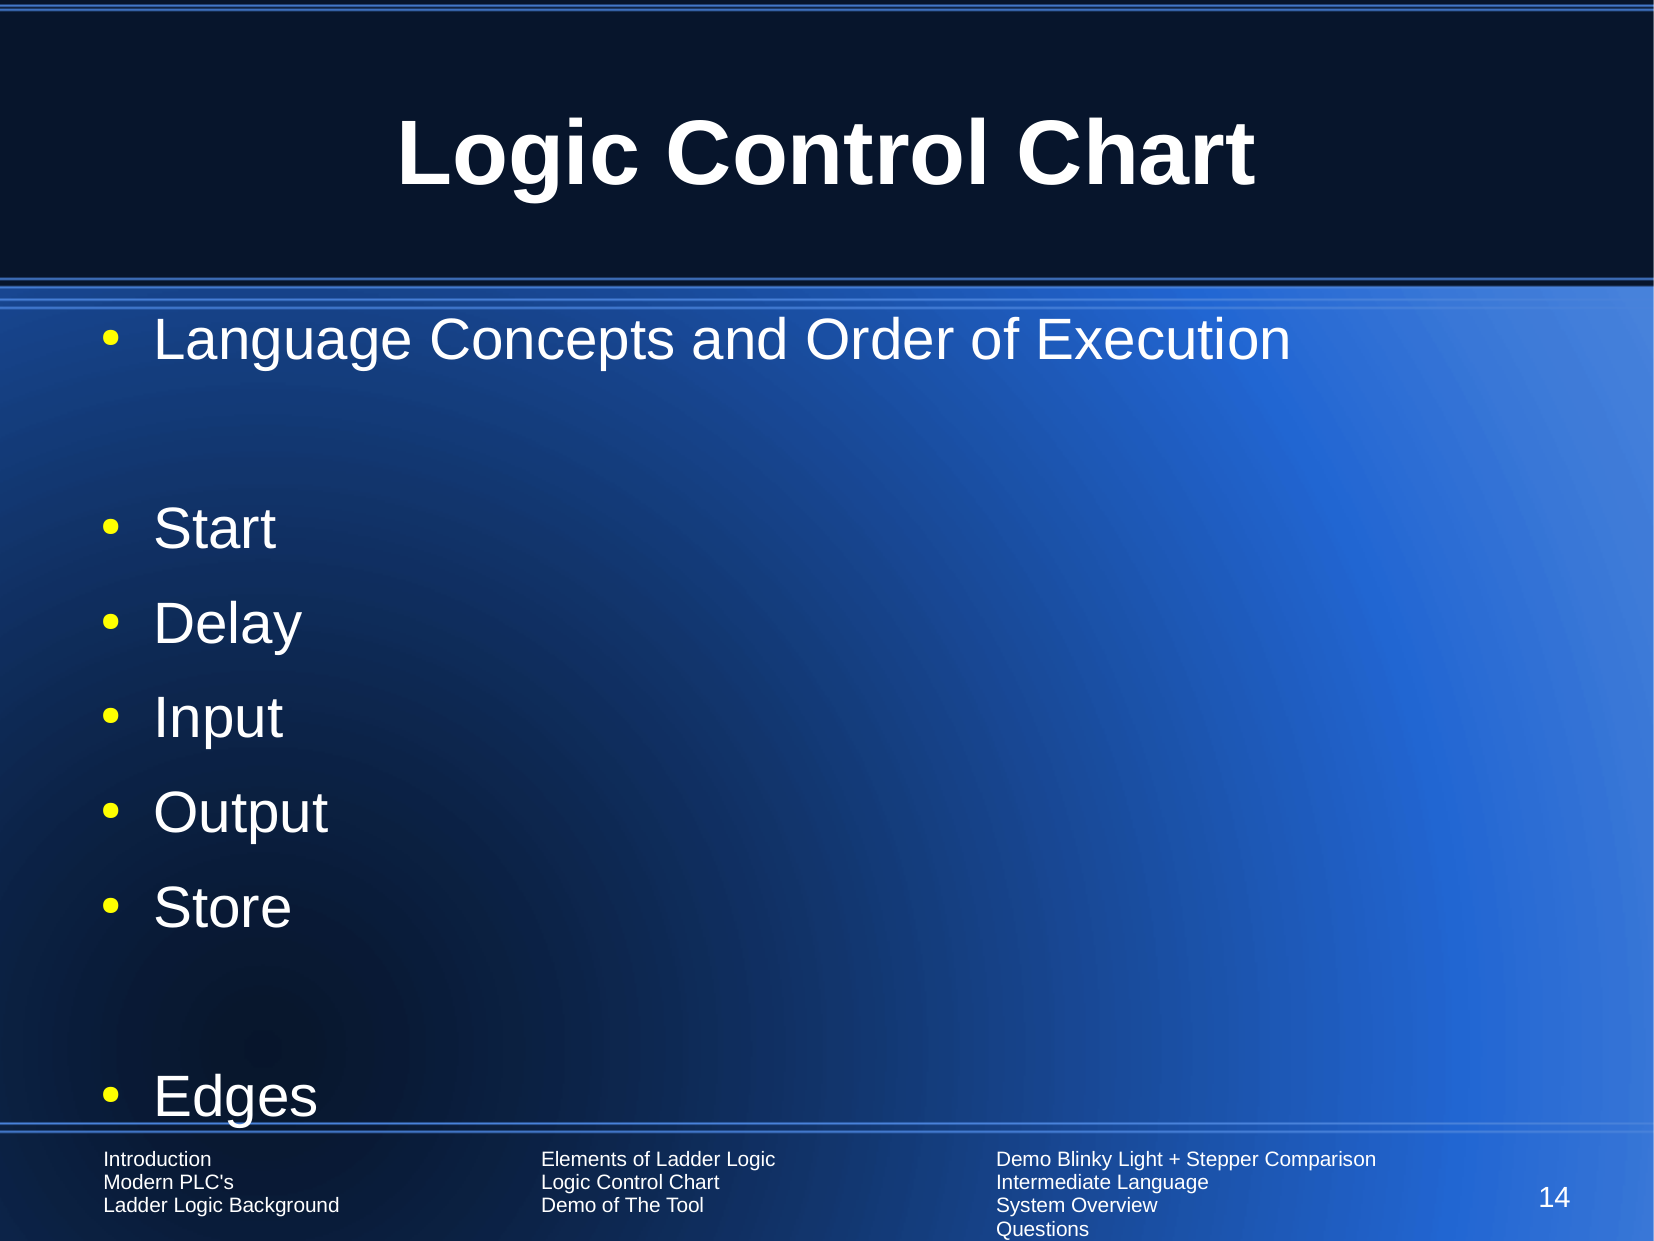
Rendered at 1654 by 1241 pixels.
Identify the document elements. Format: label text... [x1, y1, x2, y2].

picture [0, 0, 1654, 1241]
list Language Concepts and Order of Execution Start Delay Input Output Store Edges [82, 307, 1571, 1127]
title Logic Control Chart [82, 56, 1571, 250]
